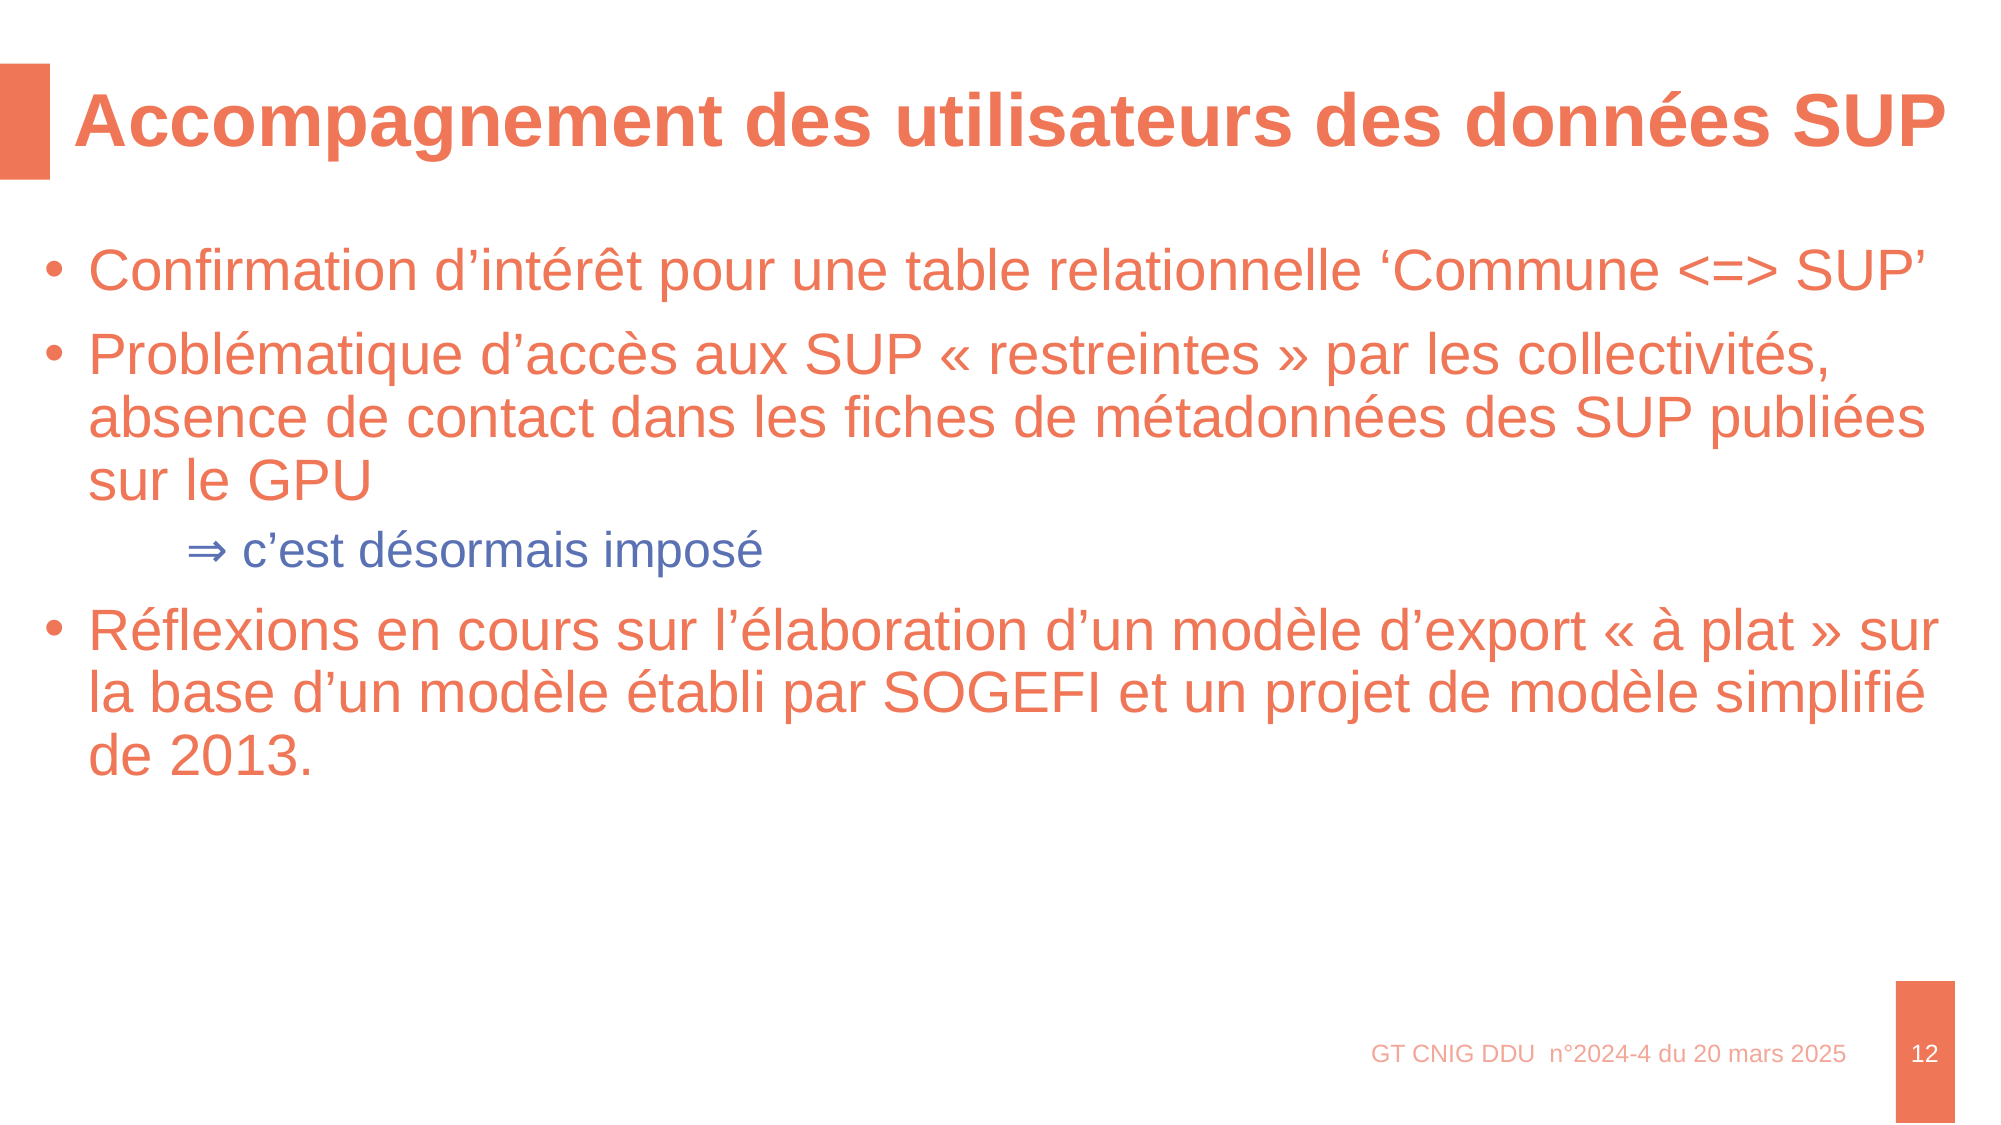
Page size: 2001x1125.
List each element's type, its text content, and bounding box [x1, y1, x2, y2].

title Accompagnement des utilisateurs des données SUP [59, 70, 2000, 174]
list Confirmation d’intérêt pour une table relationnelle ‘Commune <=> SUP’ Problématique d’accès aux SUP « restreintes » par les collectivités, absence de contact dans les fiches de métadonnées des SUP publiées sur le GPU ⇒ c’est désormais imposé Réflexions en cours sur l’élaboration d’un modèle d’export « à plat » sur la base d’un modèle établi par SOGEFI et un projet de modèle simplifié de 2013. [29, 232, 2000, 1058]
